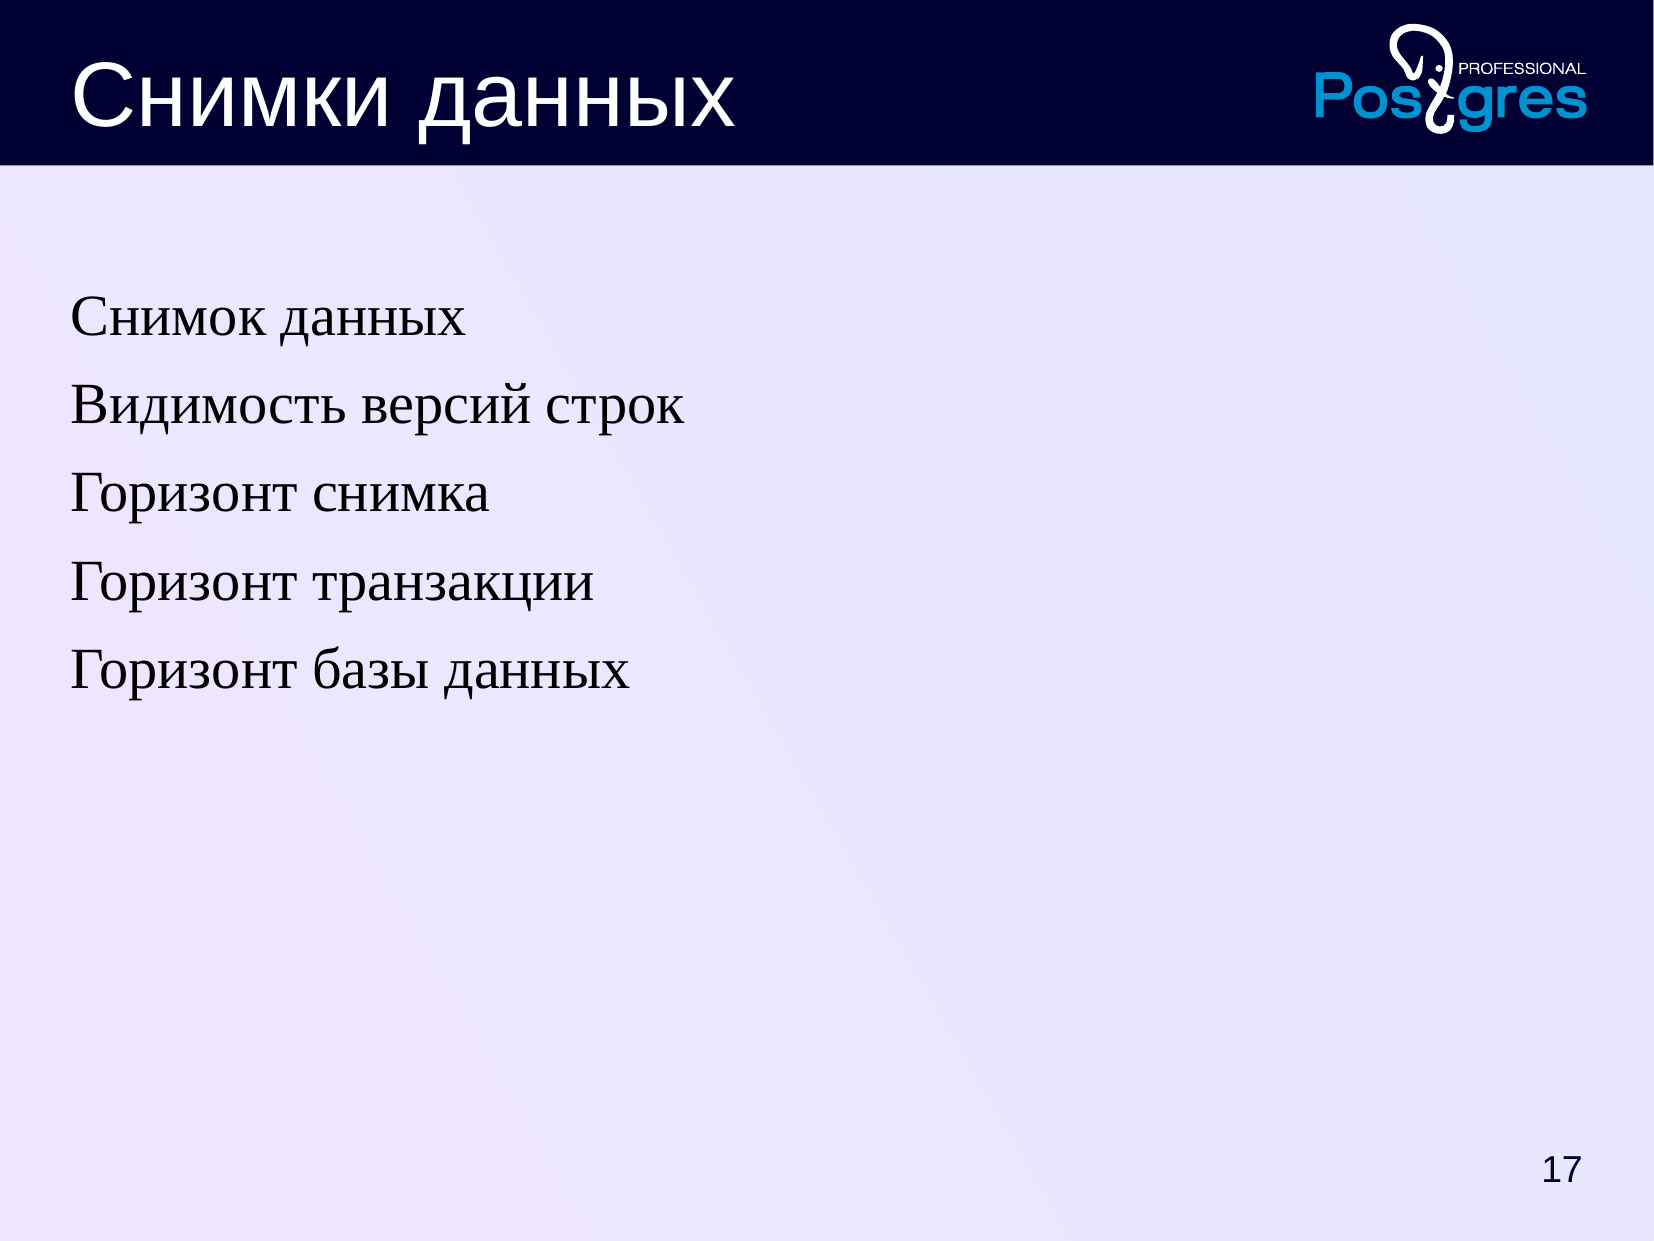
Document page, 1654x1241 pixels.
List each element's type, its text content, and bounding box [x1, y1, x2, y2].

list Снимок данных Видимость версий строк Горизонт снимка Горизонт транзакции Горизонт базы данных [70, 283, 1559, 1003]
title Снимки данных [70, 43, 1241, 147]
